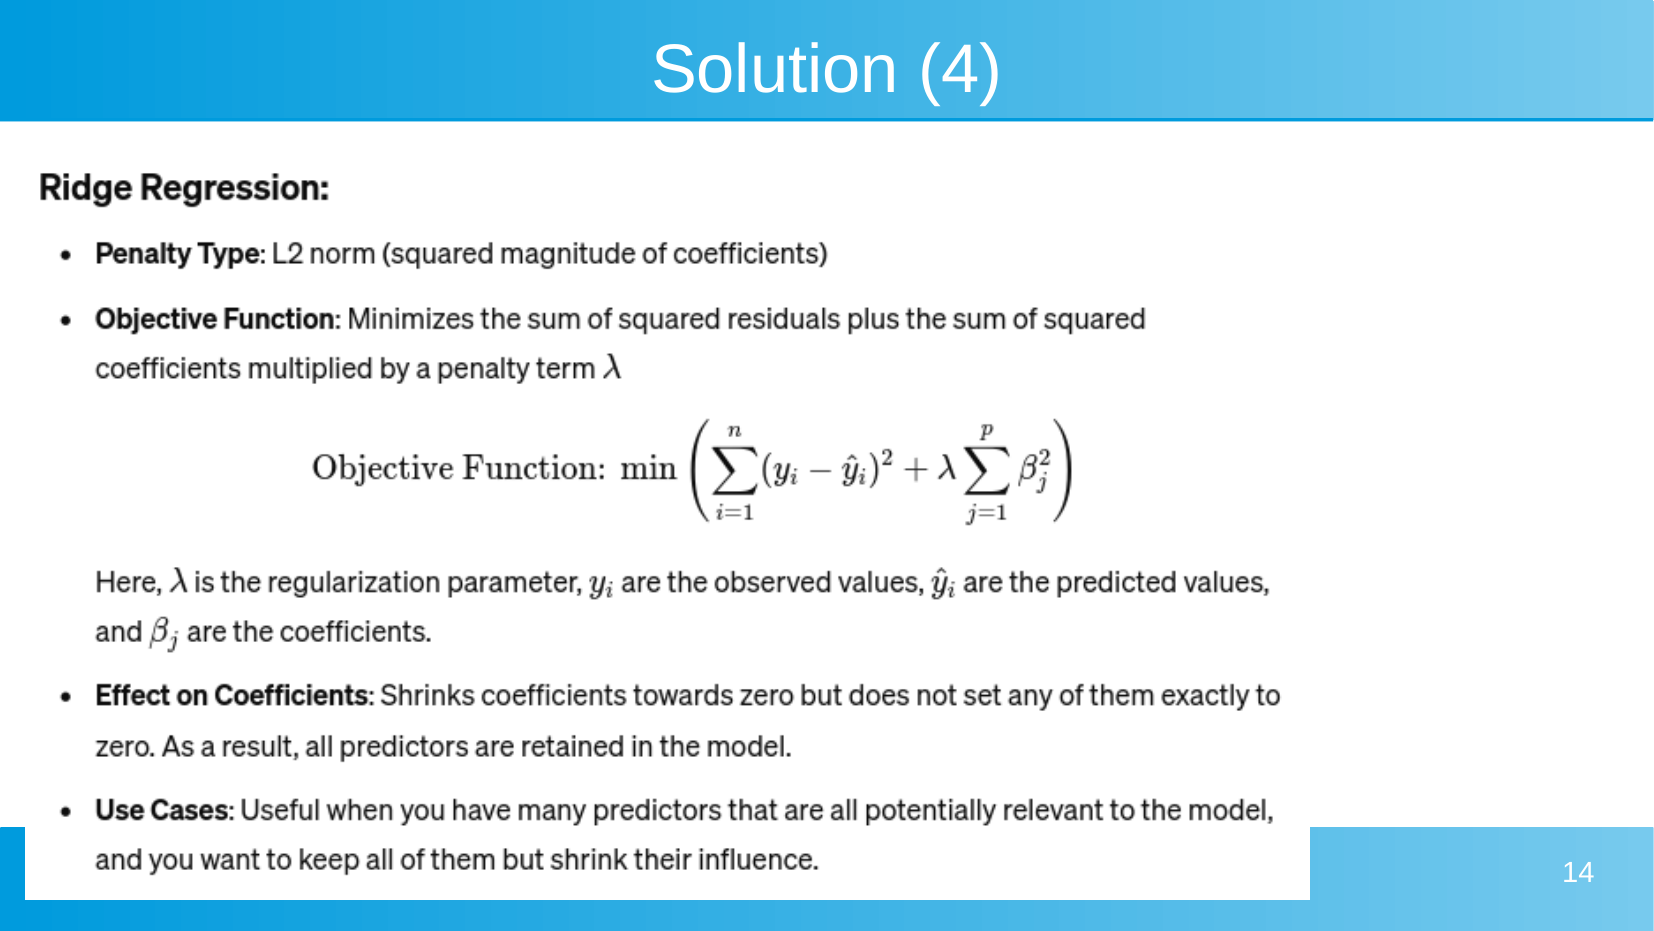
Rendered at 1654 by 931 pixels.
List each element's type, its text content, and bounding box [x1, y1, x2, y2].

picture [25, 149, 1310, 901]
title Solution (4) [59, 29, 1595, 108]
